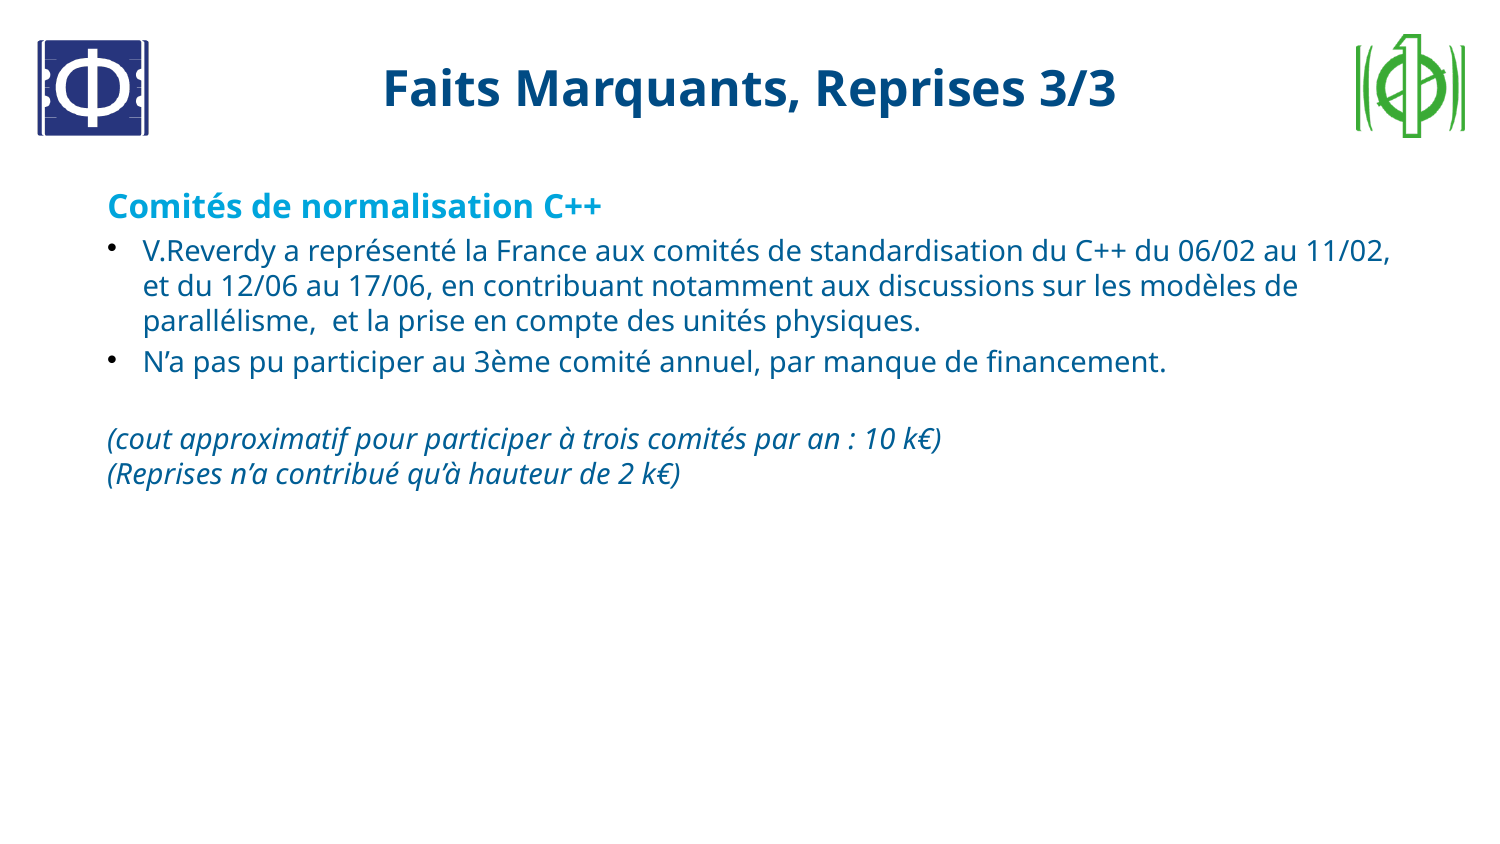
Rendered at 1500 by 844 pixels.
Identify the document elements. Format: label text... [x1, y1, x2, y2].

text_box Comités de normalisation C++ V.Reverdy a représenté la France aux comités de standardisation du C++ du 06/02 au 11/02, et du 12/06 au 17/06, en contribuant notamment aux discussions sur les modèles de parallélisme, et la prise en compte des unités physiques. N’a pas pu participer au 3ème comité annuel, par manque de financement. (cout approximatif pour participer à trois comités par an : 10 k€) (Reprises n’a contribué qu’à hauteur de 2 k€) [92, 178, 1414, 808]
text_box Faits Marquants, Reprises 3/3 [34, 35, 1356, 138]
picture [1356, 34, 1465, 138]
picture [34, 36, 152, 140]
